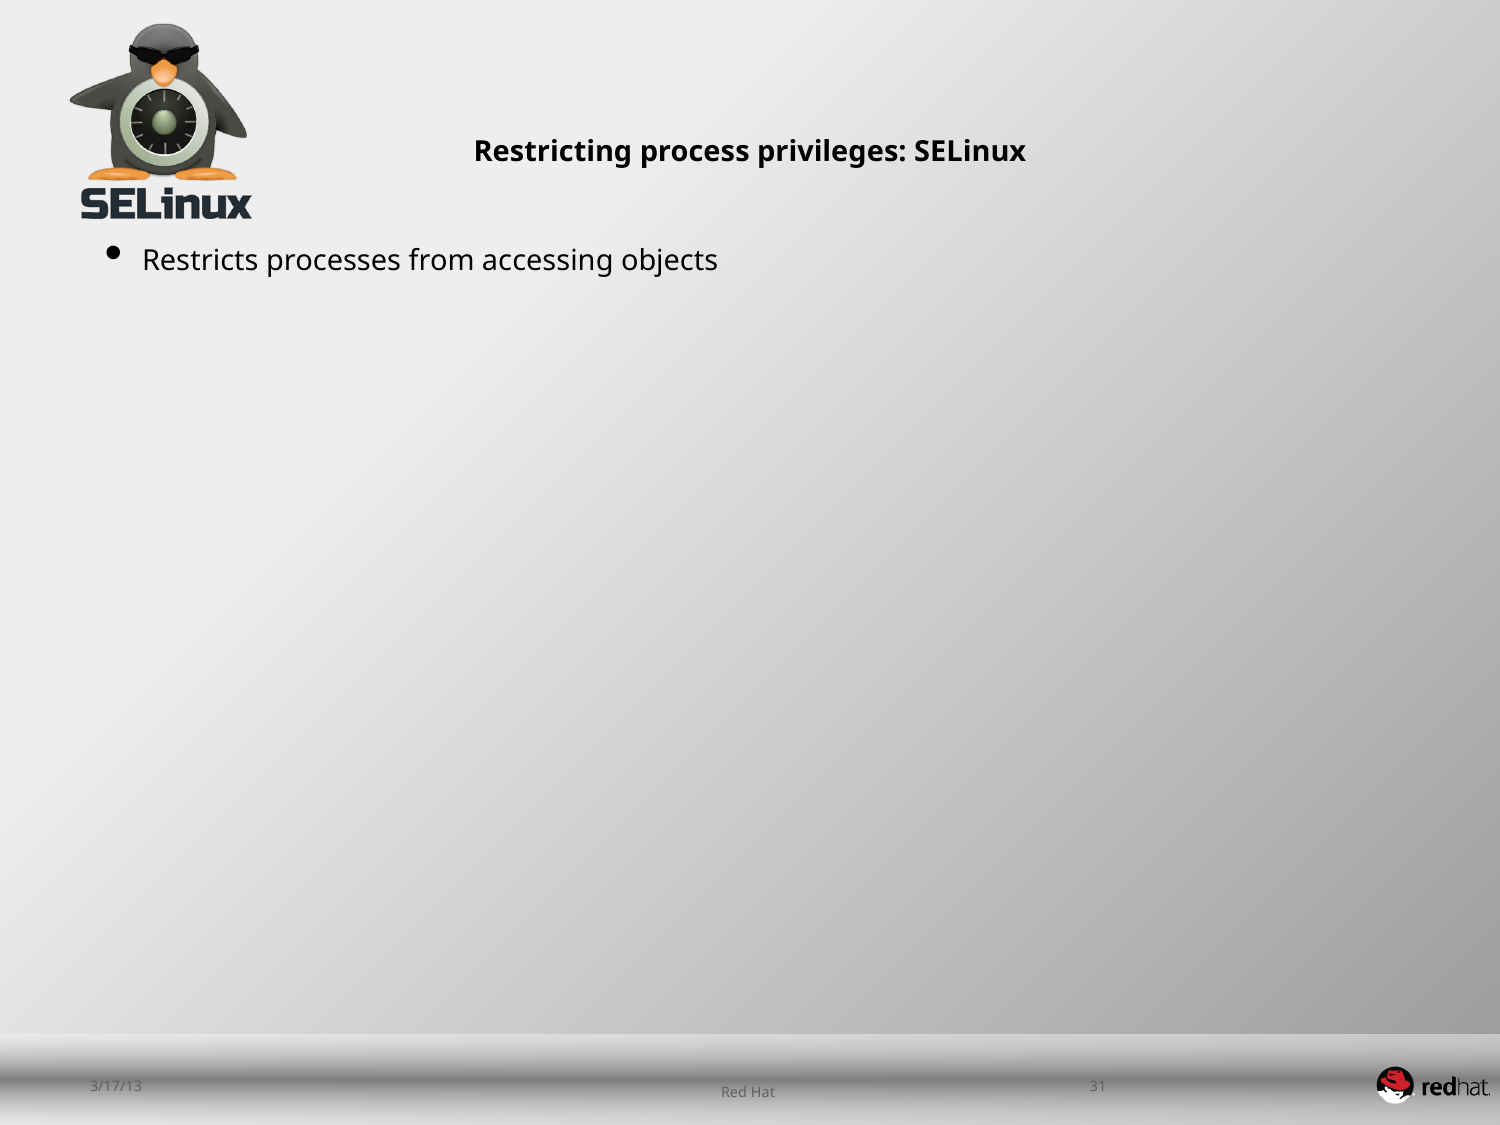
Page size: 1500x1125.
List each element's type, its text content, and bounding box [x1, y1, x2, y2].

footer Red Hat [300, 1065, 1200, 1110]
slide_number 3/17/13 [75, 1051, 425, 1112]
picture [60, 14, 256, 219]
list Restricts processes from accessing objects [74, 209, 1425, 1012]
title Restricting process privileges: SELinux [256, 22, 1426, 188]
slide_number <number> [1074, 1051, 1337, 1112]
picture [1364, 1057, 1500, 1110]
